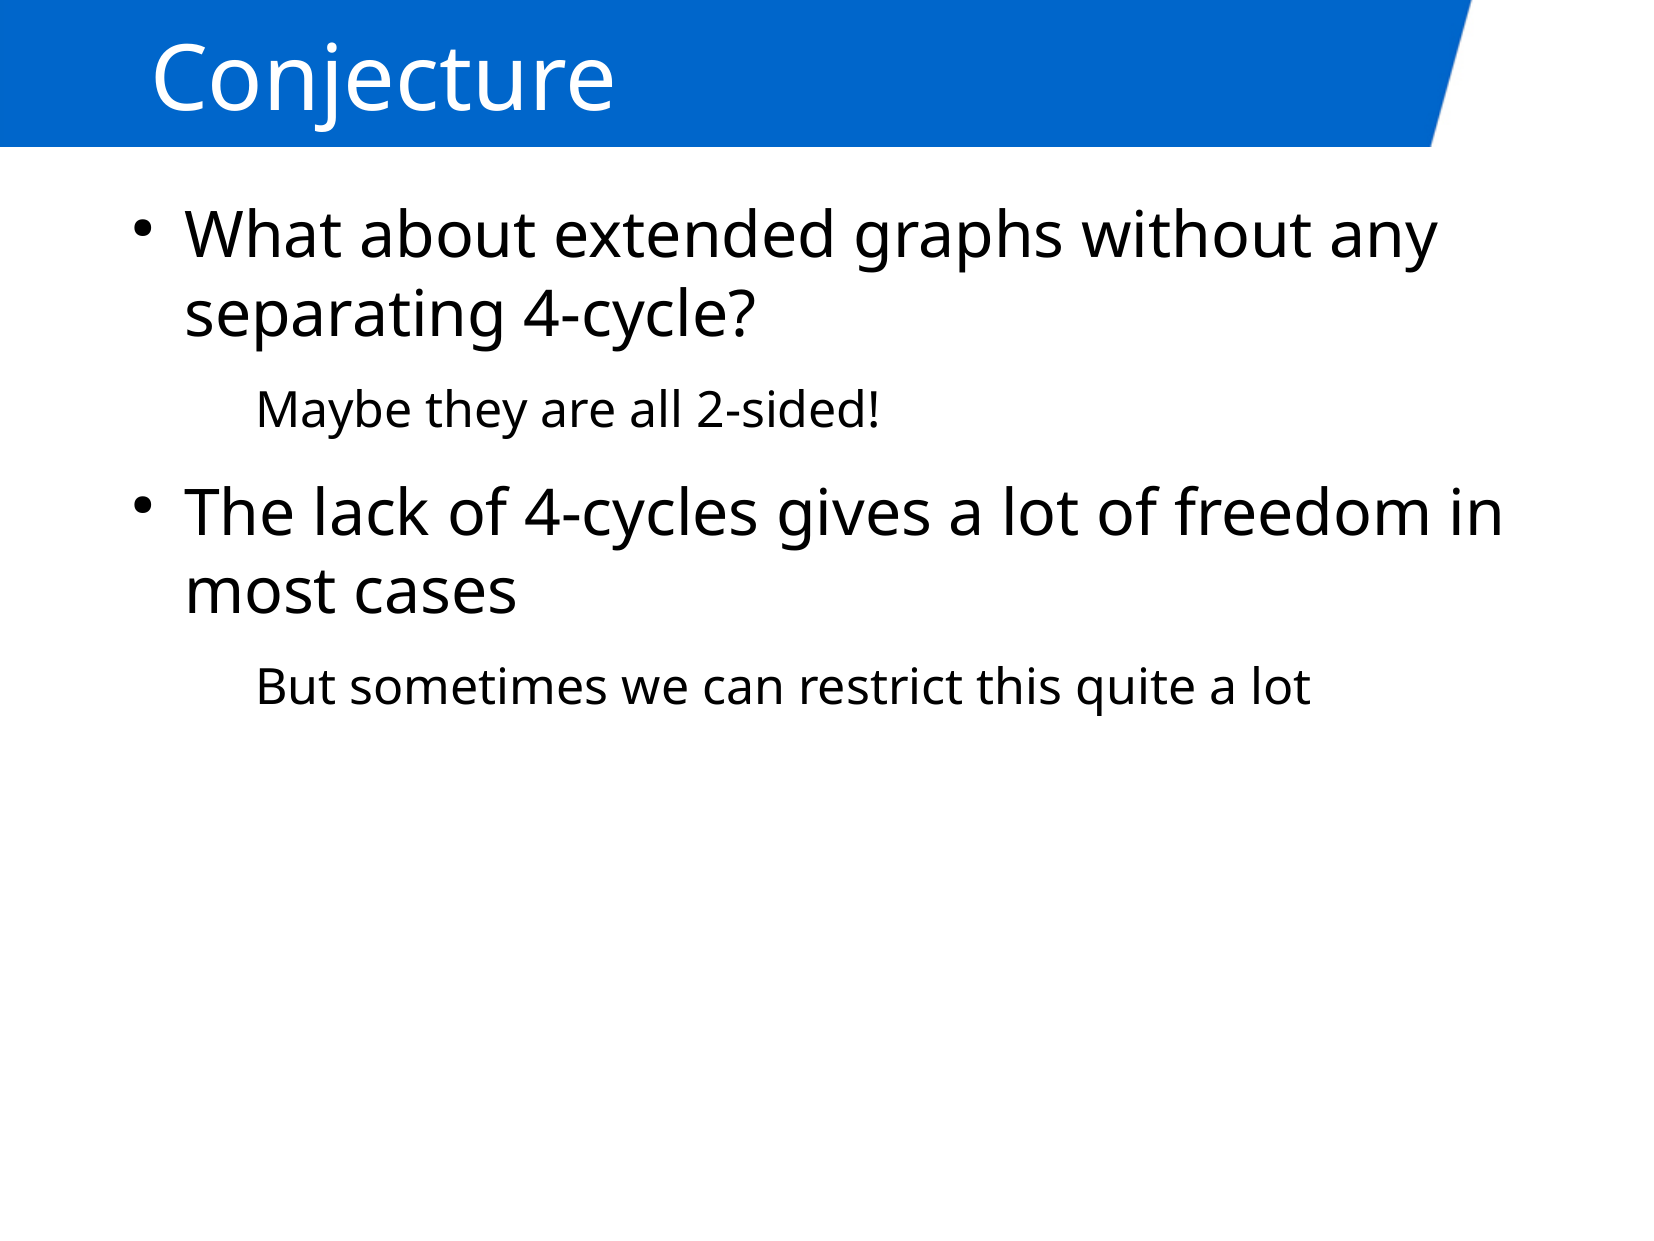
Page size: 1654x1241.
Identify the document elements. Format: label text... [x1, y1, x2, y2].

picture [0, 0, 1474, 147]
title Conjecture [150, 15, 1456, 136]
list What about extended graphs without any separating 4-cycle? Maybe they are all 2-sided! The lack of 4-cycles gives a lot of freedom in most cases But sometimes we can restrict this quite a lot [113, 195, 1540, 1118]
